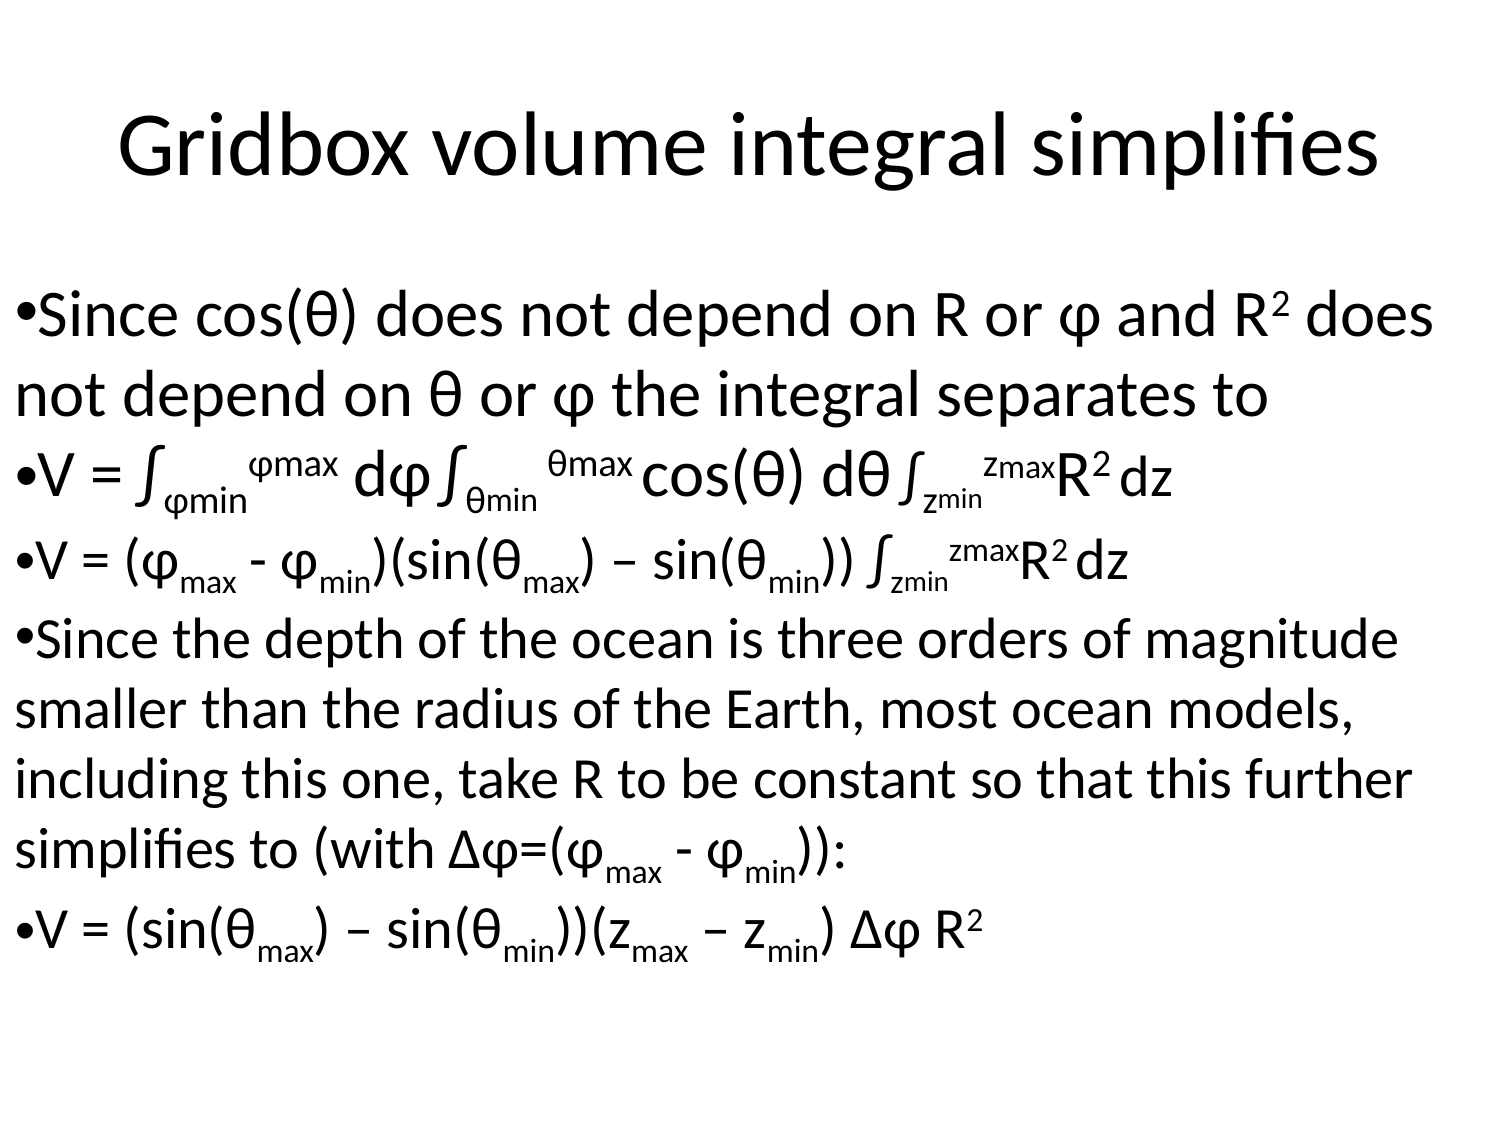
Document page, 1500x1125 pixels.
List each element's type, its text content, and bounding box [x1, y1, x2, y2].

text_box Gridbox volume integral simplifies [75, 45, 1425, 233]
text_box Since cos(θ) does not depend on R or φ and R2 does not depend on θ or φ the integral separates to V = ∫φminφmax dφ ∫θmin θmax cos(θ) dθ ∫zminzmaxR2 dz V = (φmax - φmin)(sin(θmax) – sin(θmin)) ∫zminzmaxR2 dz Since the depth of the ocean is three orders of magnitude smaller than the radius of the Earth, most ocean models, including this one, take R to be constant so that this further simplifies to (with Δφ=(φmax - φmin)): V = (sin(θmax) – sin(θmin))(zmax – zmin) Δφ R2 [0, 262, 1500, 1005]
